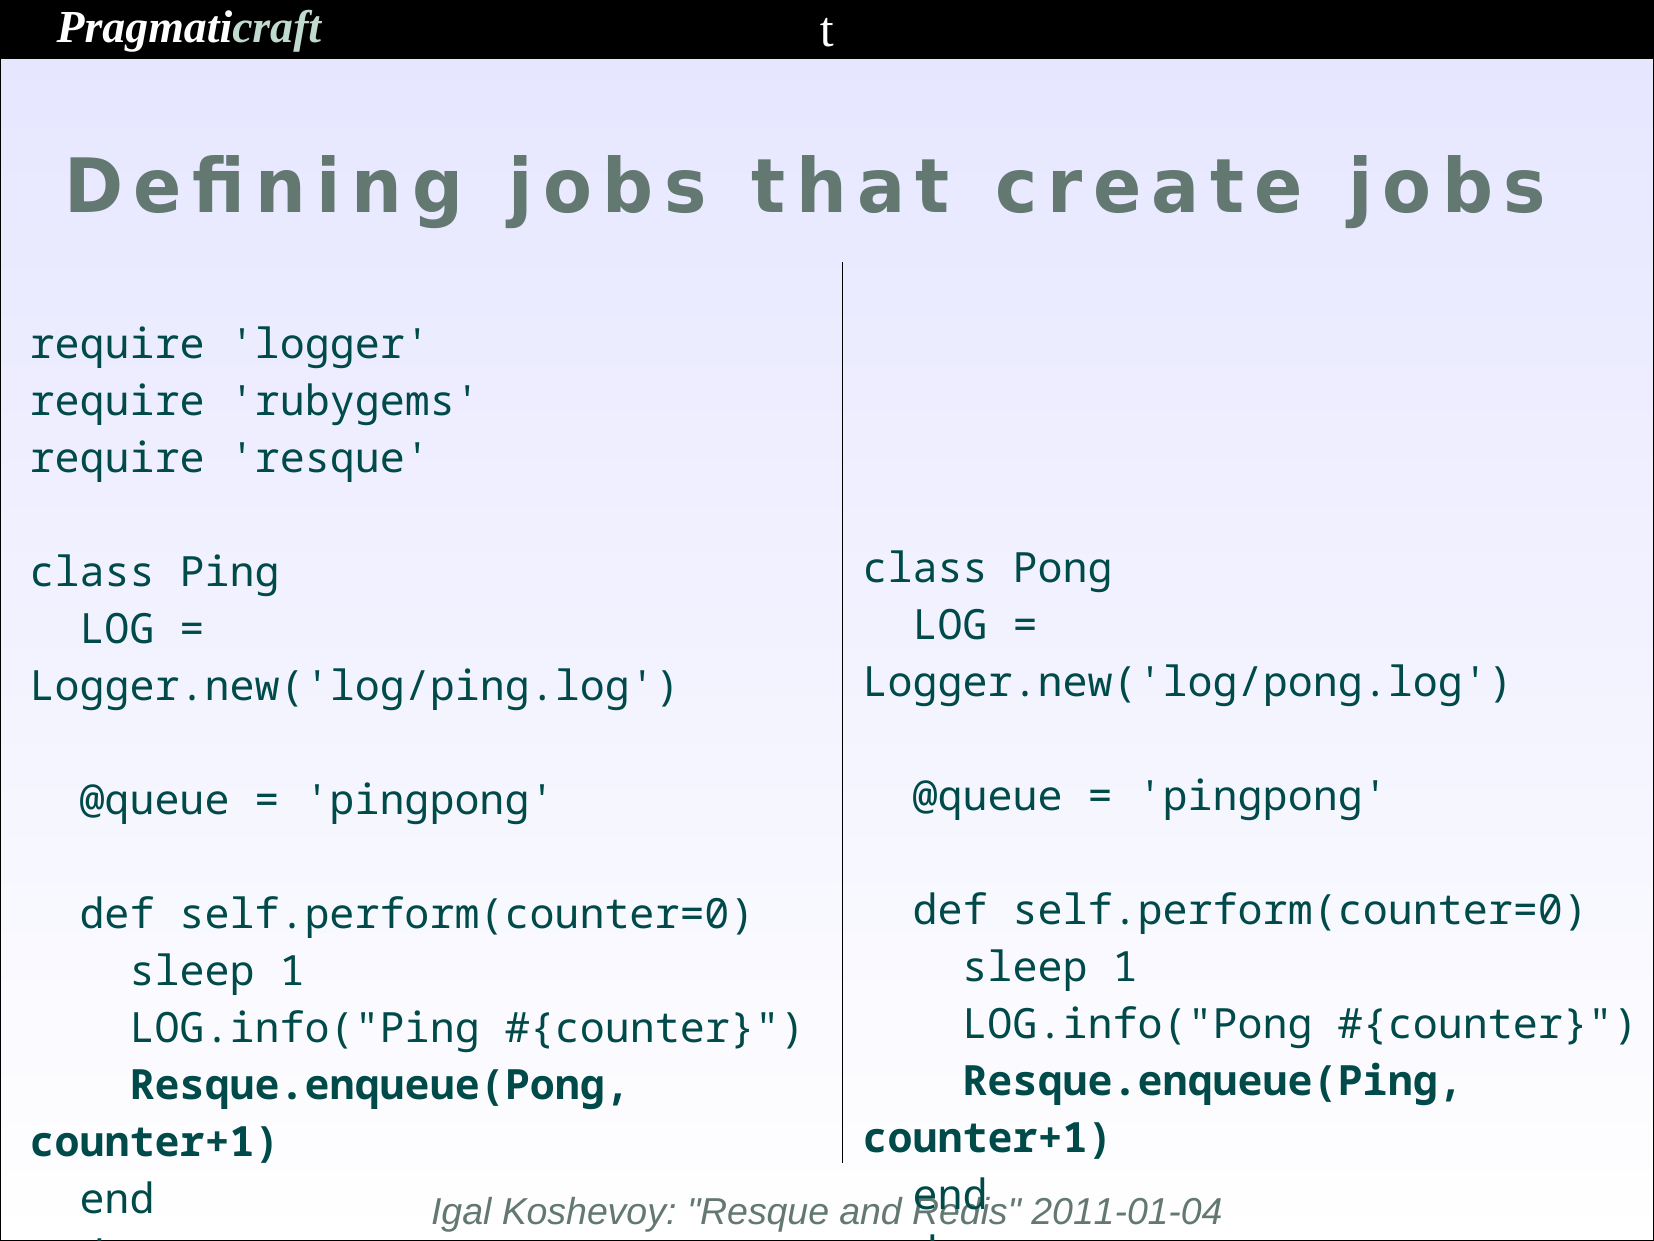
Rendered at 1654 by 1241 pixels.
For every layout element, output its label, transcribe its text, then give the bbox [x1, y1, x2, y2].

title Defining jobs that create jobs [64, 112, 1587, 261]
list require 'logger' require 'rubygems' require 'resque' class Ping LOG = Logger.new('log/ping.log') @queue = 'pingpong' def self.perform(counter=0) sleep 1 LOG.info("Ping #{counter}") Resque.enqueue(Pong, counter+1) end end [29, 313, 839, 1139]
list class Pong LOG = Logger.new('log/pong.log') @queue = 'pingpong' def self.perform(counter=0) sleep 1 LOG.info("Pong #{counter}") Resque.enqueue(Ping, counter+1) end end [862, 310, 1654, 1114]
